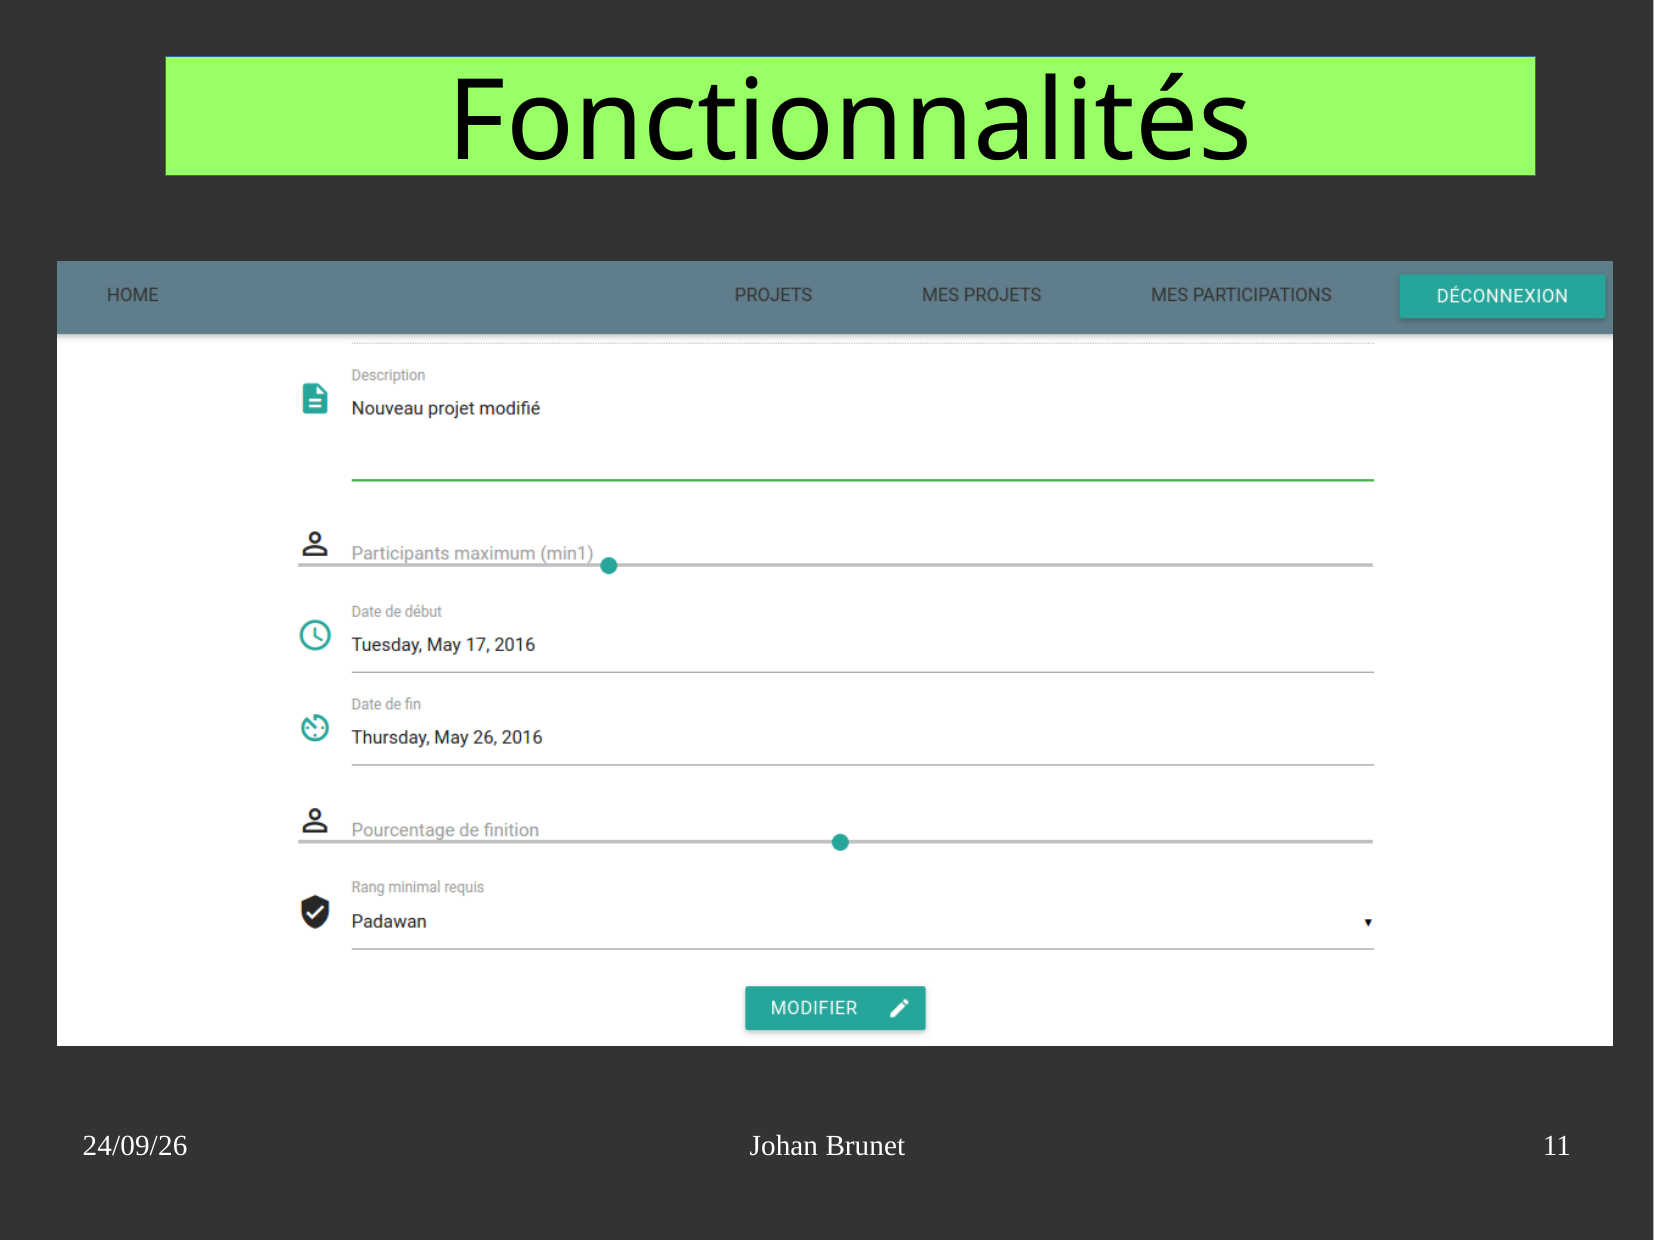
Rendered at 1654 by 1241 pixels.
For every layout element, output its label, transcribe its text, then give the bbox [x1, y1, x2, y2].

picture [57, 261, 1613, 1046]
text_box Fonctionnalités [165, 56, 1536, 176]
